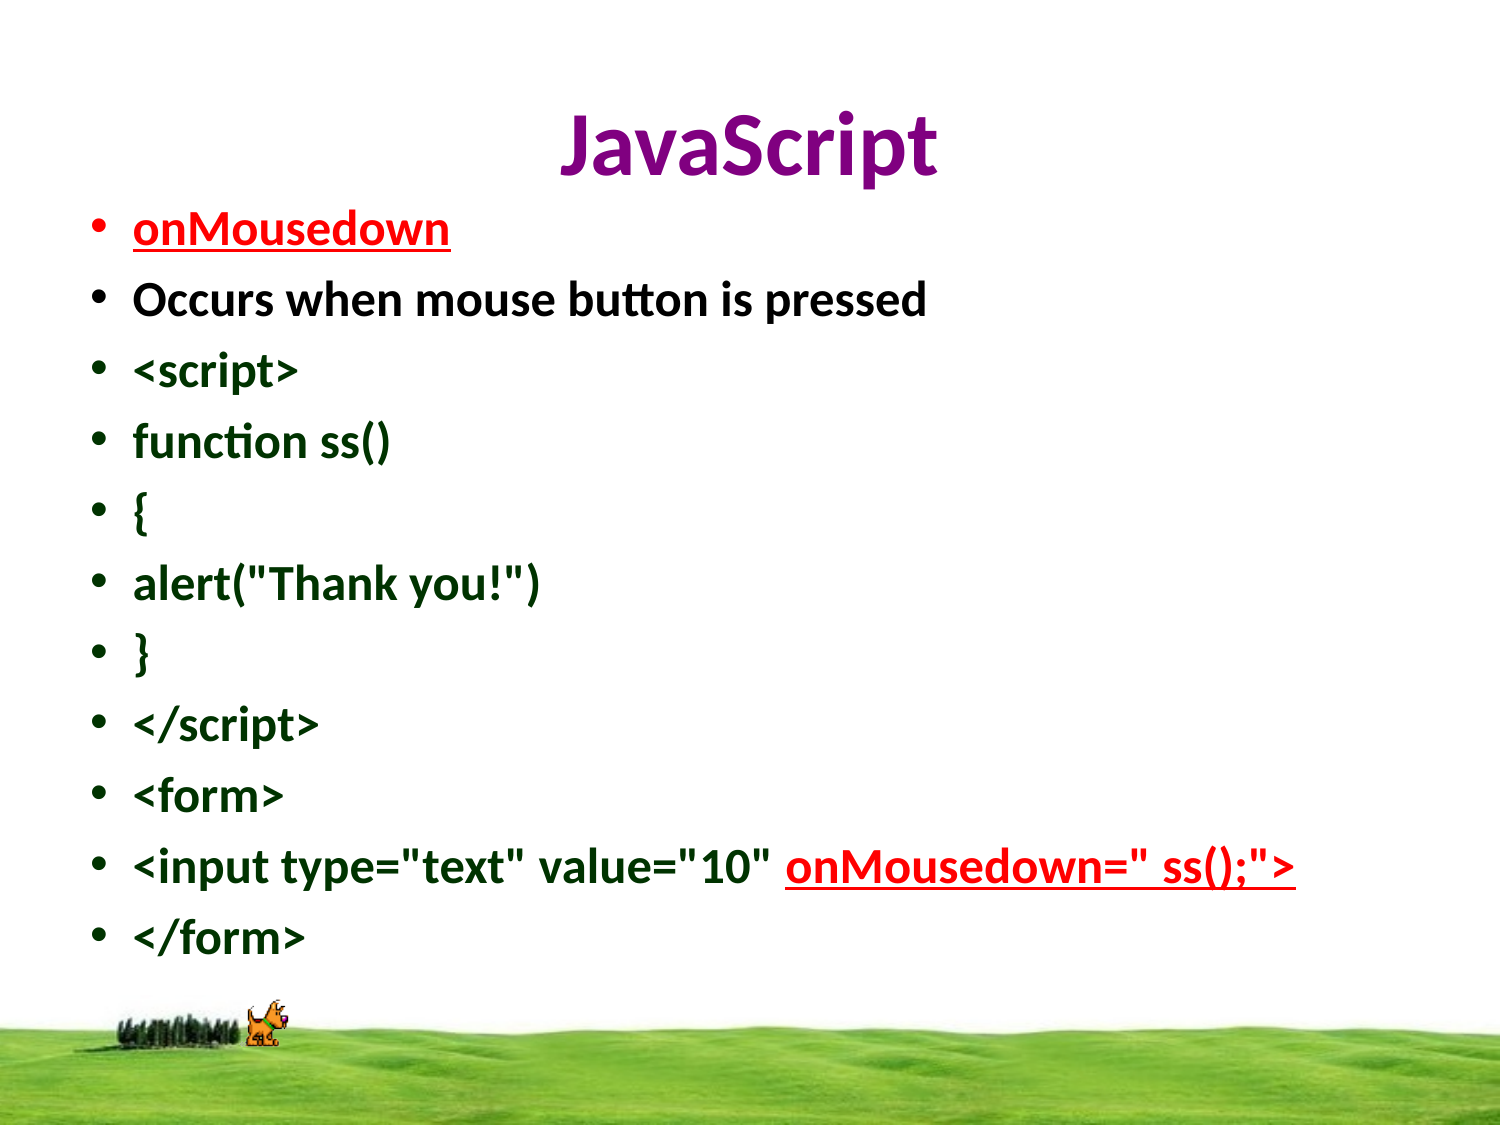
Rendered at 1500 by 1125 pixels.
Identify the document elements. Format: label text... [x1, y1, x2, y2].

list onMousedown Occurs when mouse button is pressed <script> function ss() { alert("Thank you!") } </script> <form> <input type="text" value="10" onMousedown=" ss();"> </form> [75, 187, 1400, 975]
title JavaScript [75, 45, 1425, 233]
picture [0, 995, 1500, 1125]
